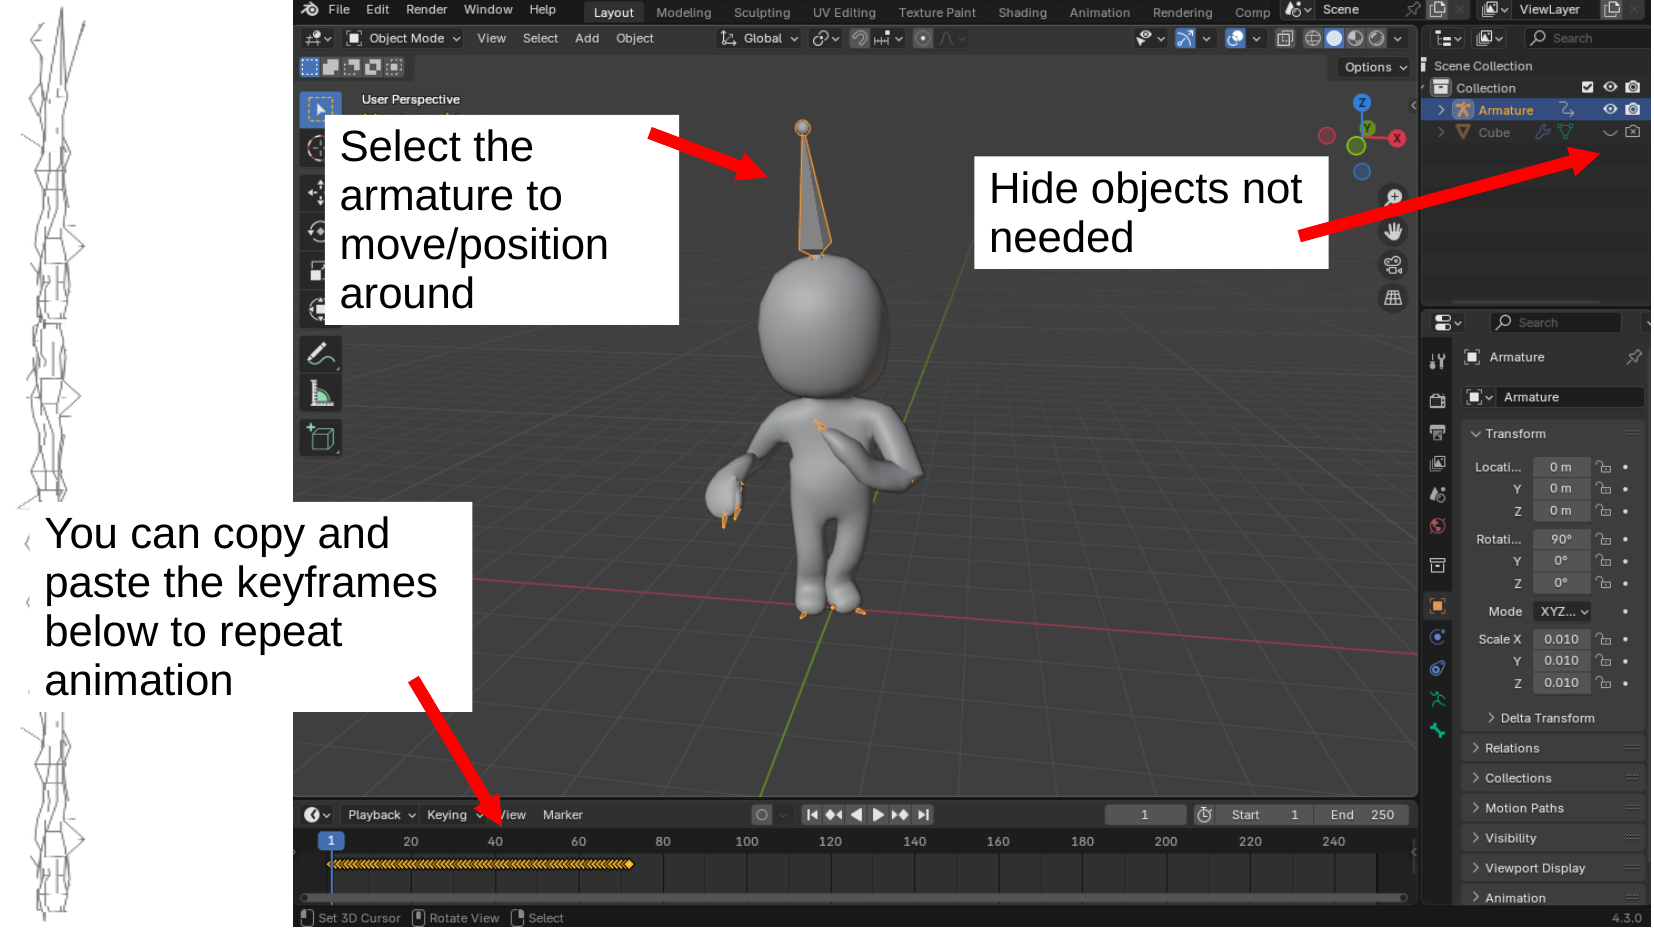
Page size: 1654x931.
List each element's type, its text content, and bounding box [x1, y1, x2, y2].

text_box You can copy and paste the keyframes below to repeat animation [29, 501, 473, 712]
text_box Select the armature to move/position around [324, 114, 680, 325]
picture [293, 0, 1651, 927]
text_box Hide objects not needed [974, 156, 1329, 269]
